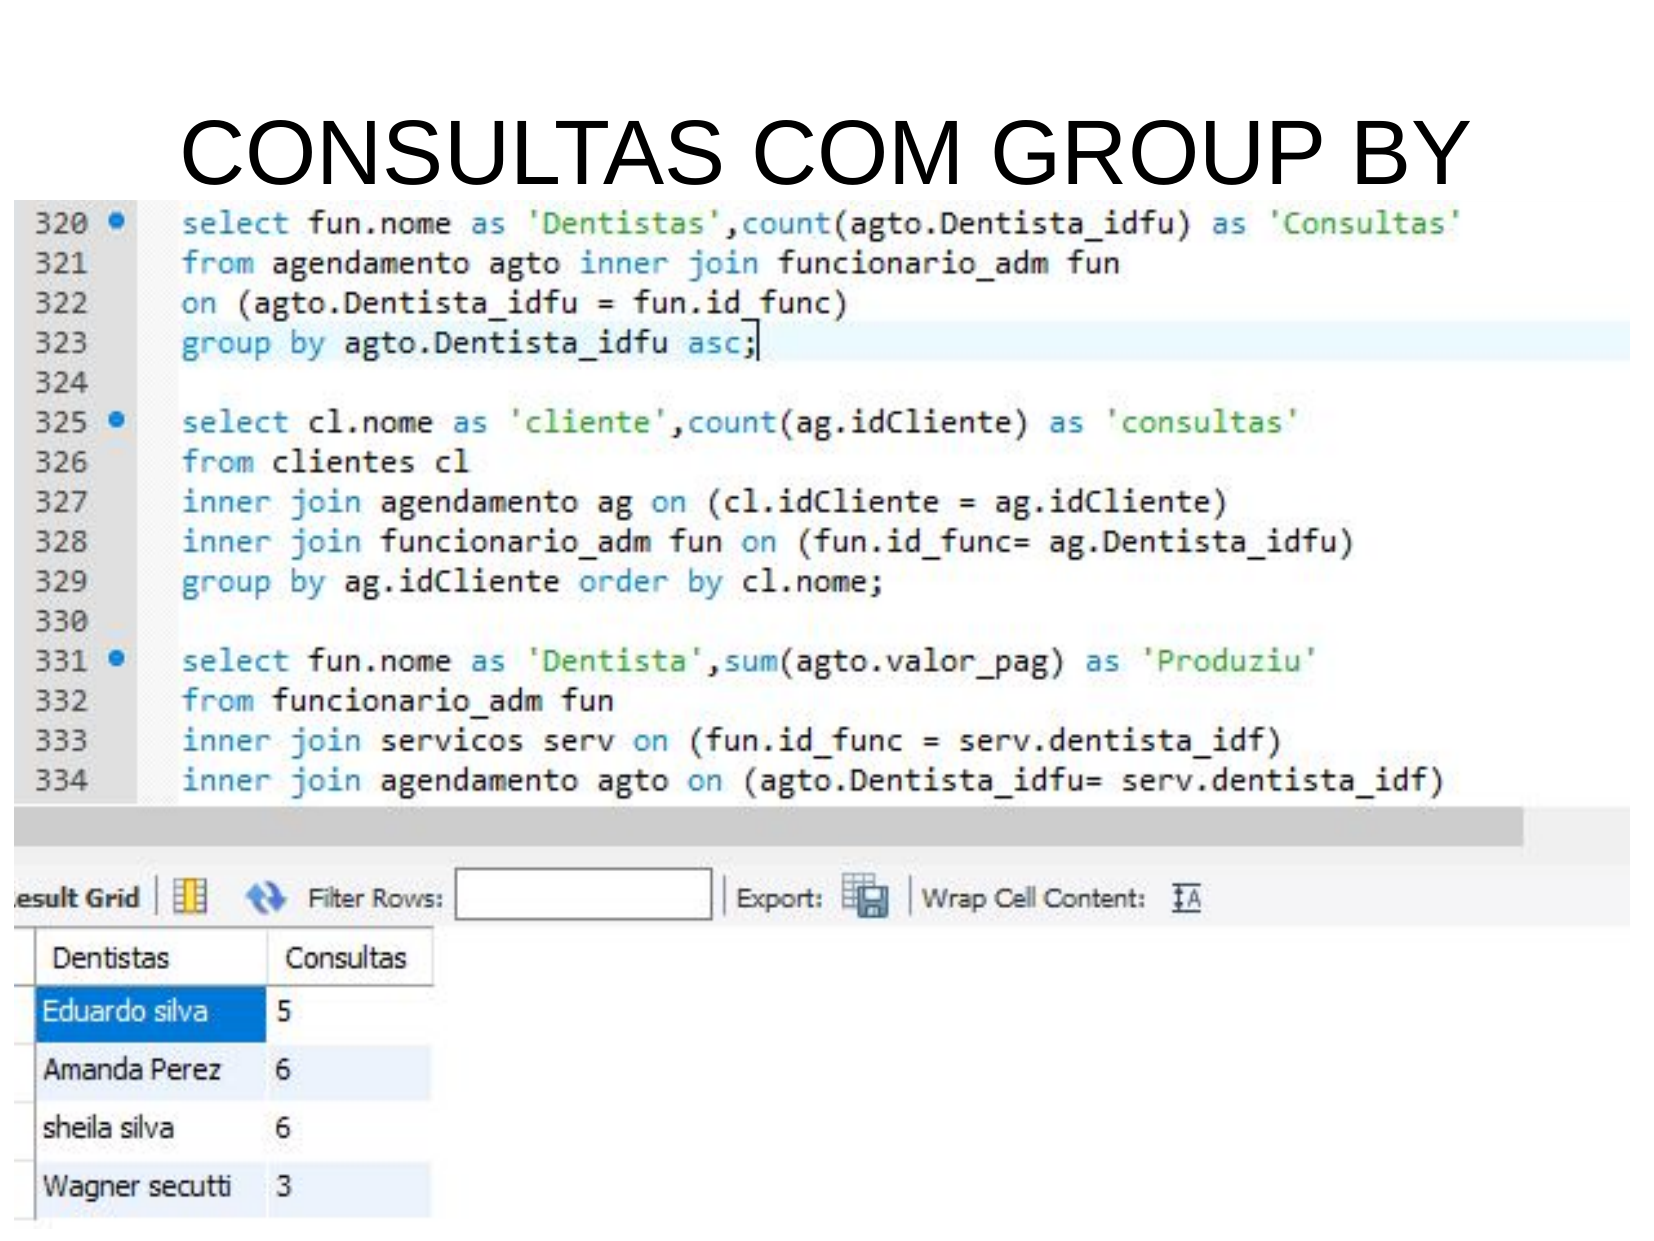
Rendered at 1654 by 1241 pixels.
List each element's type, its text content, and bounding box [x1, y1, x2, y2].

picture [14, 200, 1630, 1229]
title CONSULTAS COM GROUP BY [82, 49, 1571, 200]
